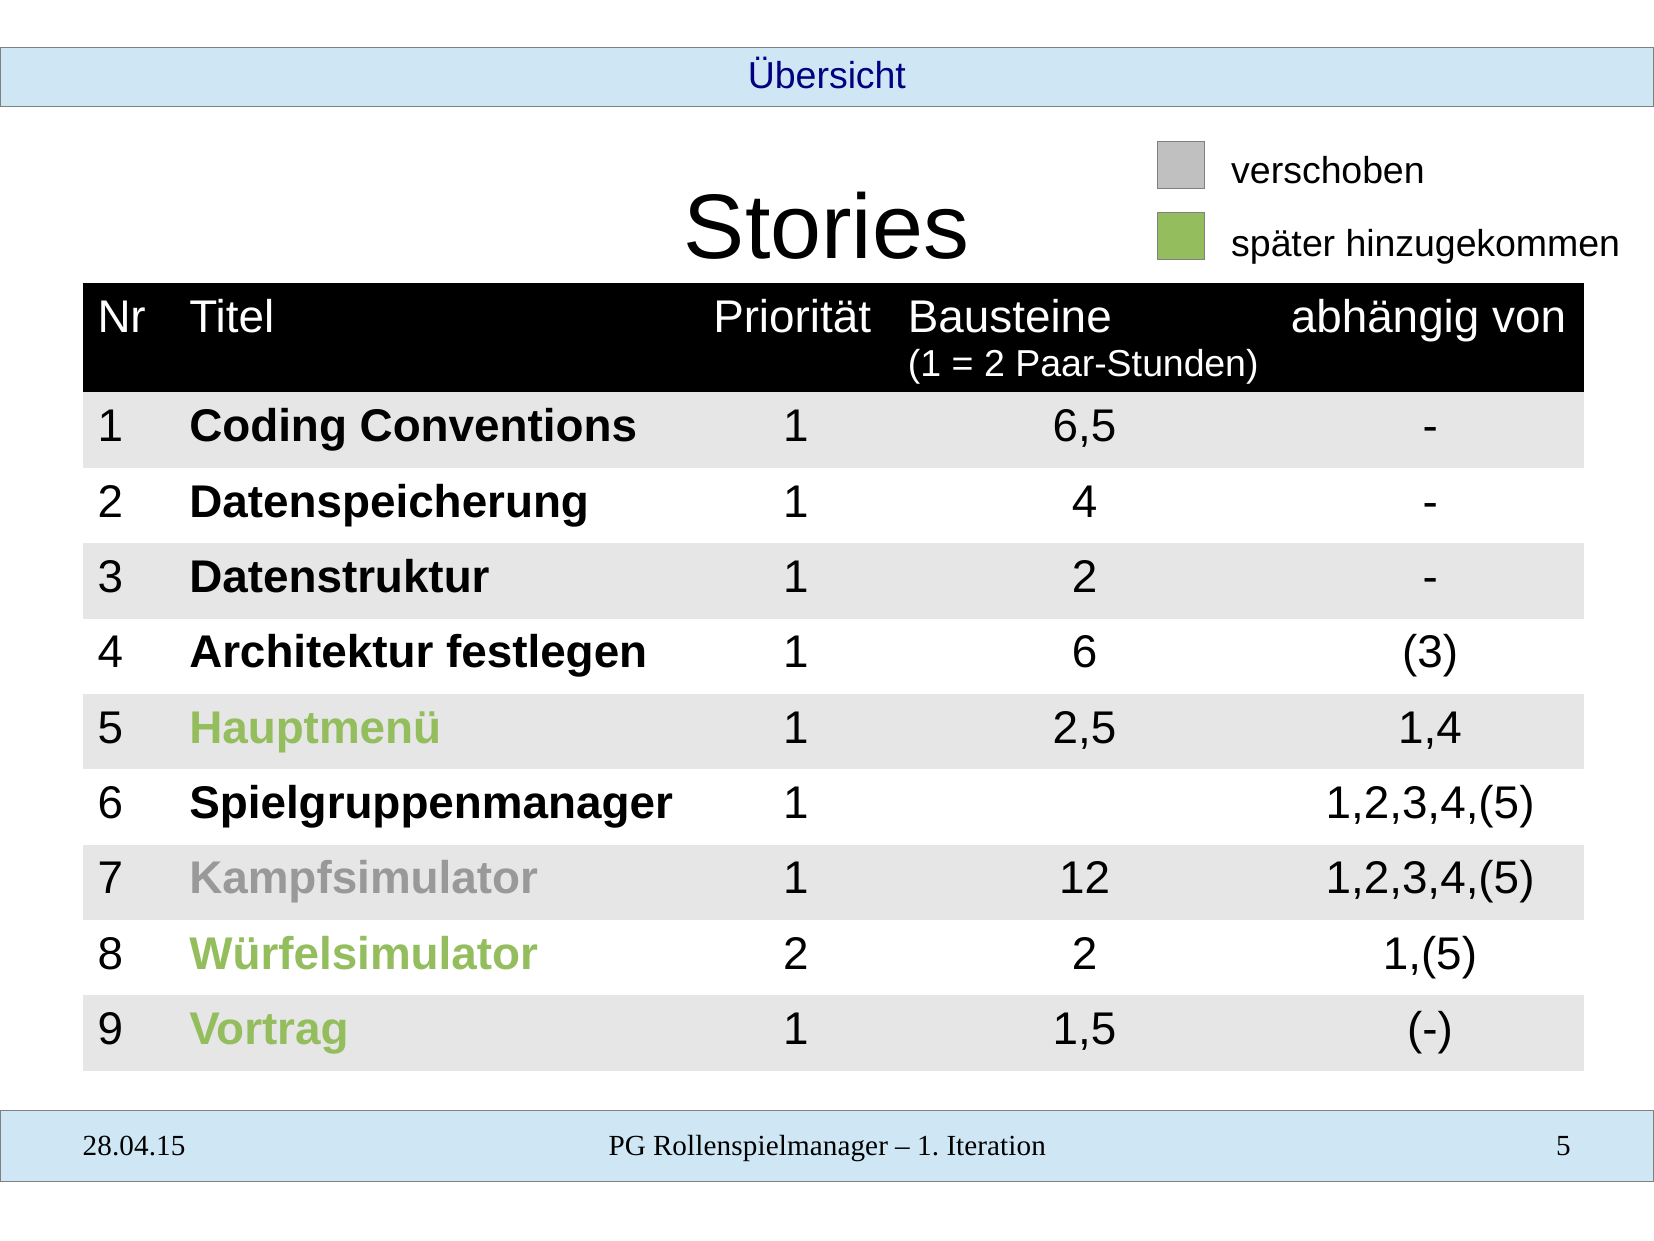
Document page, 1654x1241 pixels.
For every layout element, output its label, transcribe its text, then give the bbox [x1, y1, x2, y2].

table_cell 1,2,3,4,(5) [1276, 845, 1584, 920]
table_cell 2 [83, 468, 175, 543]
table_cell 4 [83, 619, 175, 694]
table_cell 3 [83, 543, 175, 619]
table_cell 1,(5) [1276, 920, 1584, 995]
table_header Titel [175, 283, 699, 392]
table_cell Vortrag [175, 995, 699, 1071]
table_cell - [1276, 468, 1584, 543]
table_cell 2,5 [893, 694, 1276, 769]
table_cell 7 [83, 845, 175, 920]
table_cell 1 [699, 769, 893, 845]
table_cell 1 [699, 392, 893, 468]
table_cell Datenspeicherung [175, 468, 699, 543]
table_cell 2 [699, 920, 893, 995]
table_header Nr [83, 283, 175, 392]
table_cell 6,5 [893, 392, 1276, 468]
table_cell 1 [699, 468, 893, 543]
table_cell - [1276, 392, 1584, 468]
table_cell 9 [83, 995, 175, 1071]
table_cell Datenstruktur [175, 543, 699, 619]
table_cell 2 [893, 543, 1276, 619]
table_cell (-) [1276, 995, 1584, 1071]
table_cell 1,2,3,4,(5) [1276, 769, 1584, 845]
text_box verschoben [1216, 141, 1477, 199]
table_cell 1 [699, 543, 893, 619]
table_header Priorität [699, 283, 893, 392]
table_cell 6 [893, 619, 1276, 694]
table_cell 1 [699, 995, 893, 1071]
table_cell 1 [699, 845, 893, 920]
table_cell [893, 769, 1276, 845]
table_header abhängig von [1276, 283, 1584, 392]
table_cell 2 [893, 920, 1276, 995]
table_cell (3) [1276, 619, 1584, 694]
text_box [1157, 212, 1205, 260]
title Stories [82, 123, 1571, 331]
table_cell 4 [893, 468, 1276, 543]
table_cell 6 [83, 769, 175, 845]
table_cell 1,4 [1276, 694, 1584, 769]
table_cell 1,5 [893, 995, 1276, 1071]
table_cell Kampfsimulator [175, 845, 699, 920]
table_cell - [1276, 543, 1584, 619]
table_cell 1 [699, 619, 893, 694]
table_cell Würfelsimulator [175, 920, 699, 995]
table_cell Coding Conventions [175, 392, 699, 468]
table_header Bausteine (1 = 2 Paar-Stunden) [893, 283, 1276, 392]
table_cell 1 [699, 694, 893, 769]
table_cell Architektur festlegen [175, 619, 699, 694]
table_cell 1 [83, 392, 175, 468]
text_box Übersicht [0, 47, 1654, 105]
table_cell 8 [83, 920, 175, 995]
table_cell Spielgruppenmanager [175, 769, 699, 845]
text_box [1157, 141, 1205, 189]
text_box später hinzugekommen [1216, 214, 1635, 272]
table_cell 12 [893, 845, 1276, 920]
table_cell Hauptmenü [175, 694, 699, 769]
table_cell 5 [83, 694, 175, 769]
